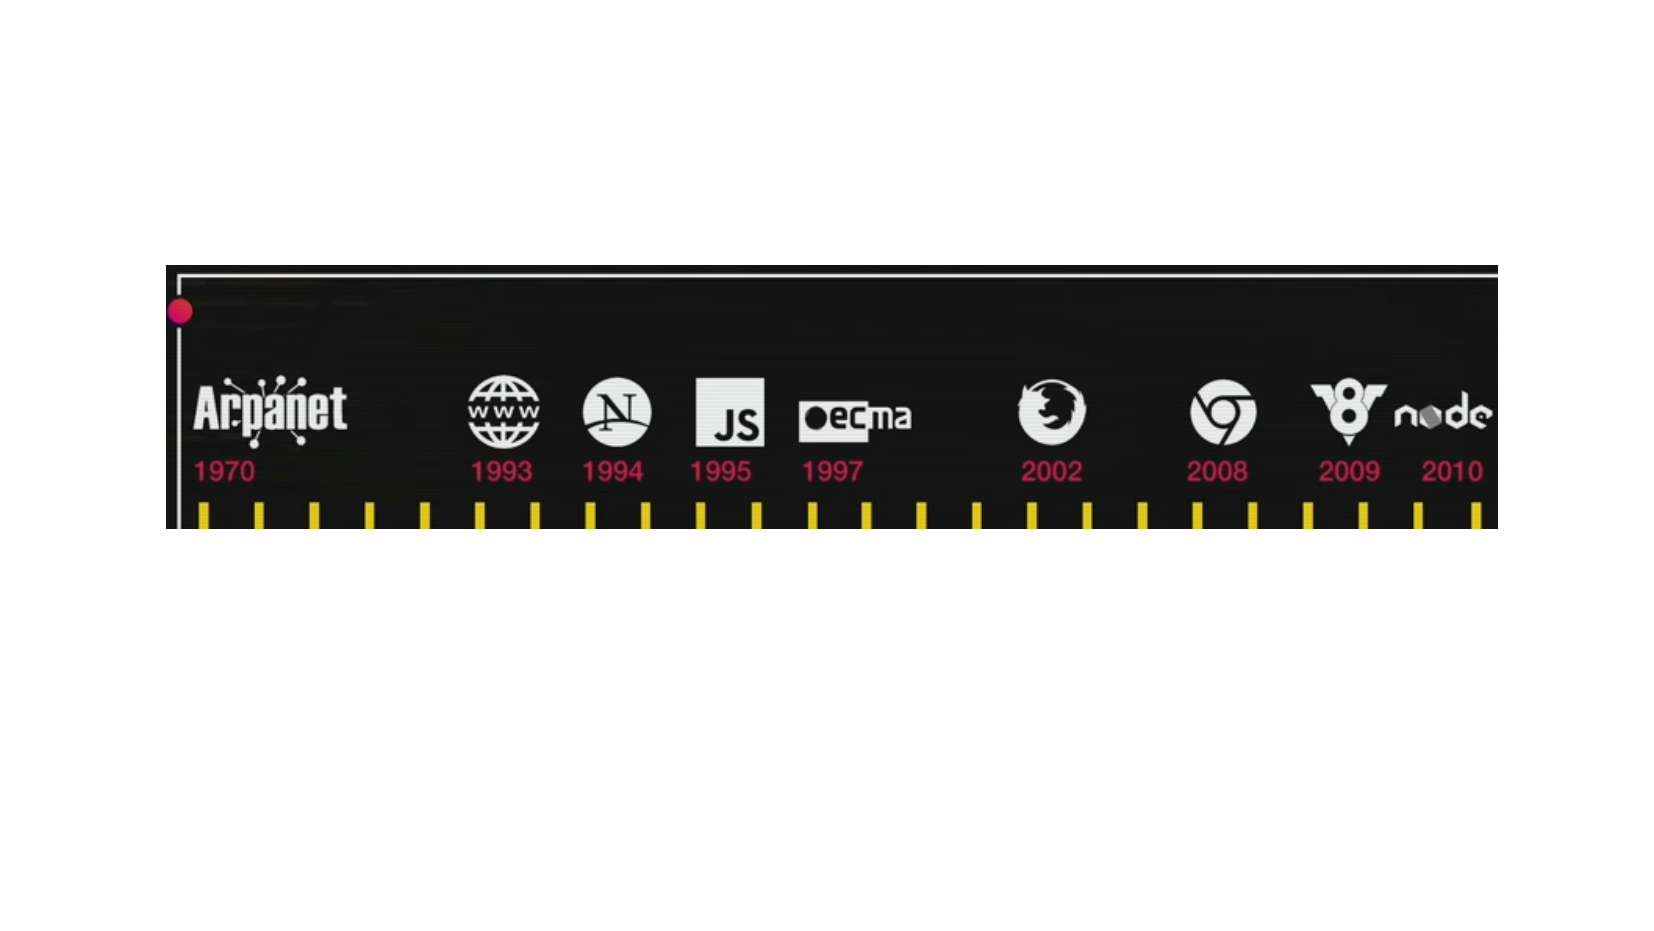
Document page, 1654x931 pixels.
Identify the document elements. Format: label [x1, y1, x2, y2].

picture [166, 265, 1498, 529]
